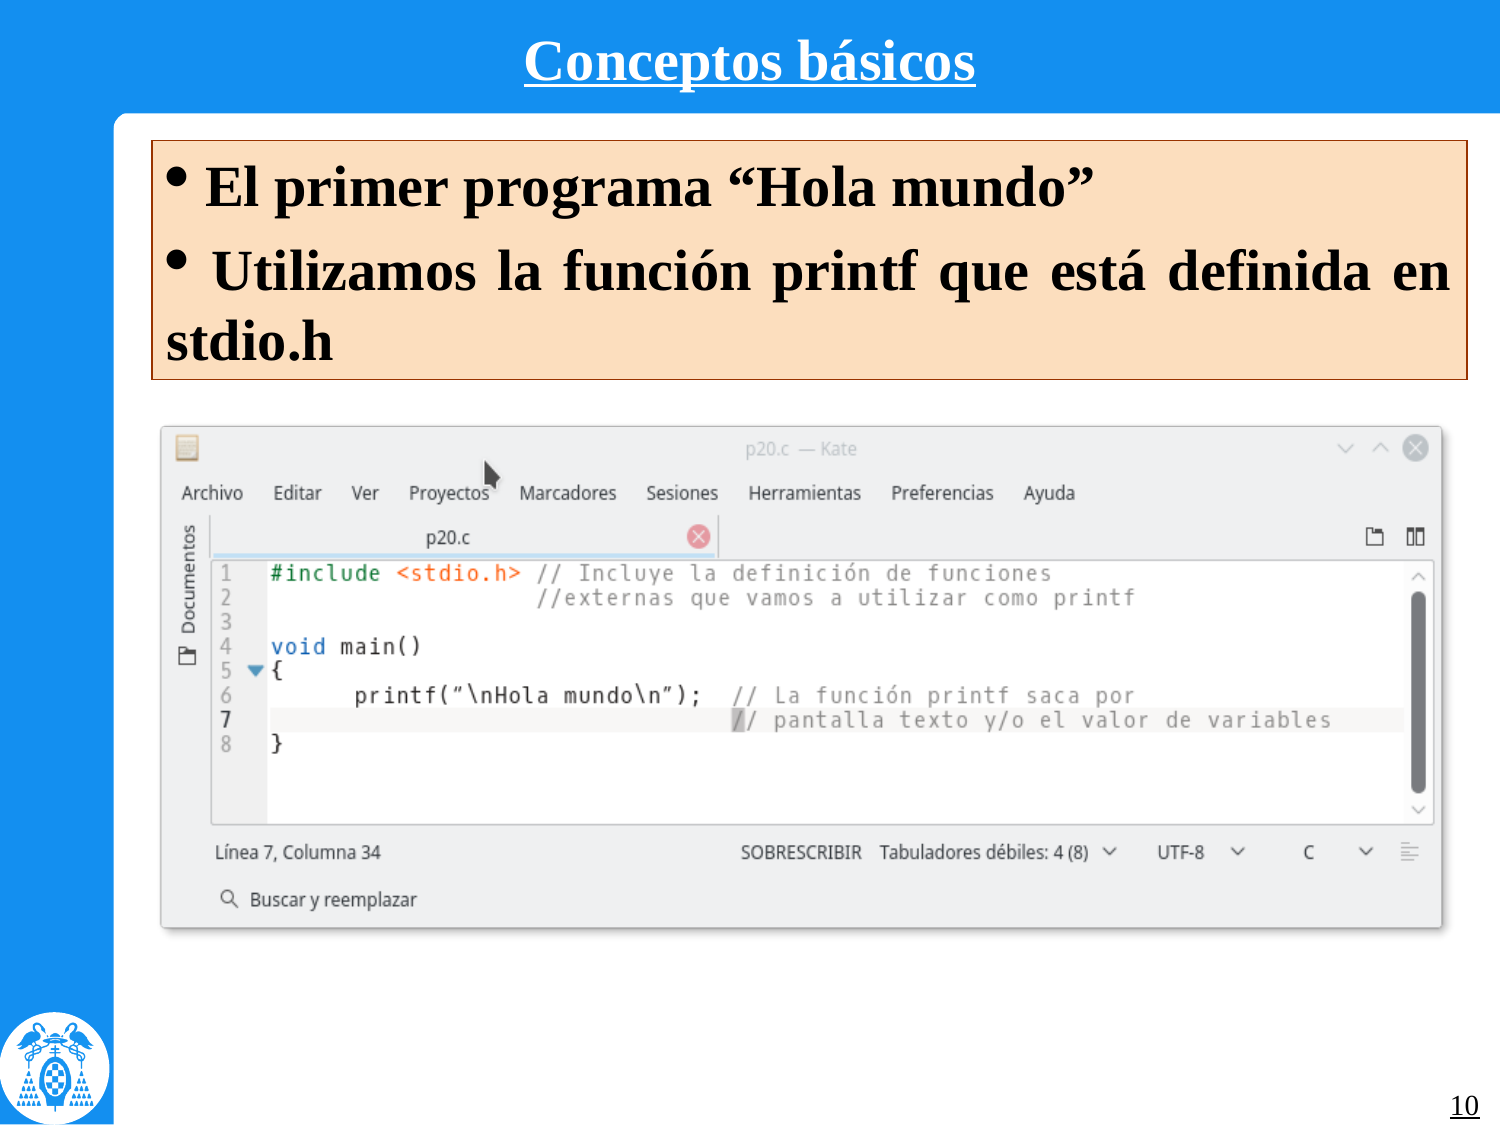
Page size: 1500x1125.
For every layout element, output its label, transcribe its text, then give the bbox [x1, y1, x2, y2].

text_box 30 [1047, 1078, 1495, 1125]
picture [151, 416, 1461, 948]
text_box El primer programa “Hola mundo” Utilizamos la función printf que está definida en stdio.h [152, 140, 1467, 380]
picture [15, 1017, 98, 1112]
text_box Conceptos básicos [215, 14, 1285, 101]
